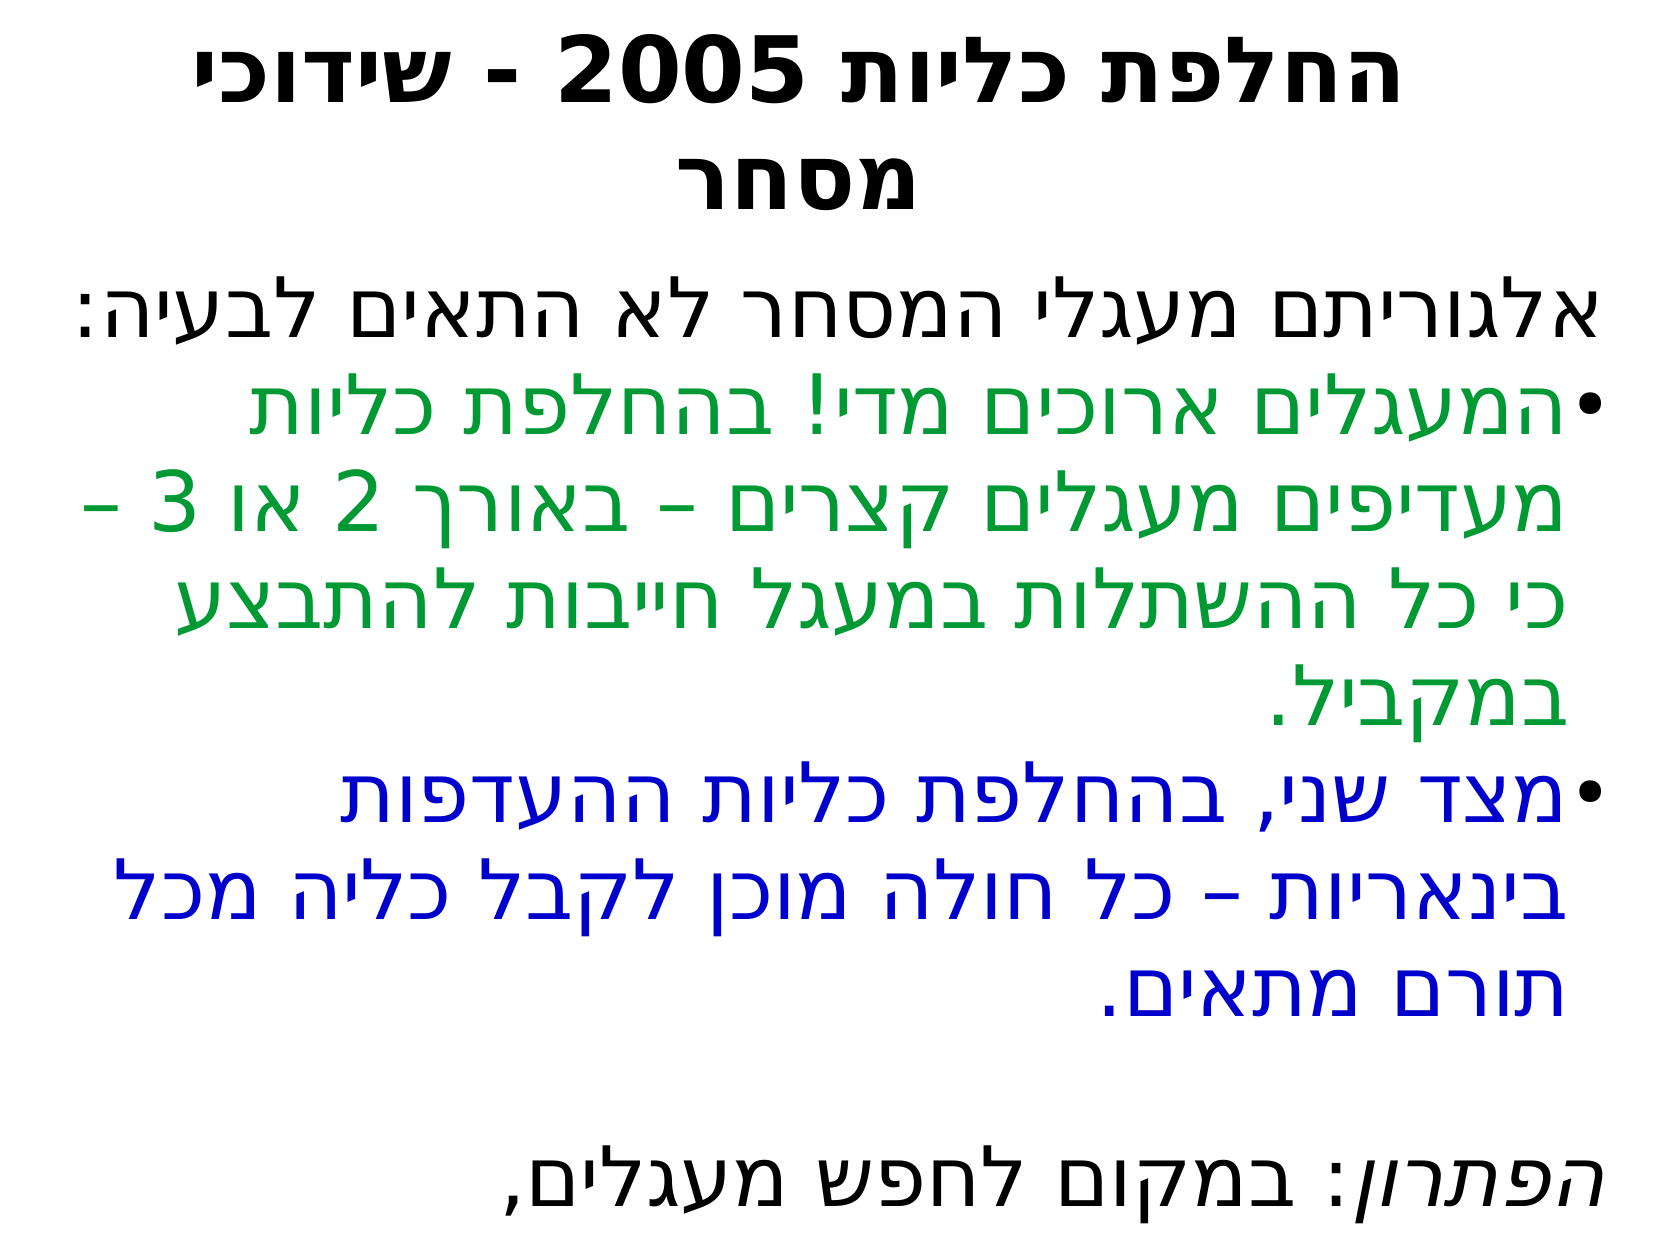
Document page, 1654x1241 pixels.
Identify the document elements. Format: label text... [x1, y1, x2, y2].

title החלפת כליות 2005 - שידוכי מסחר [82, 41, 1516, 207]
text_box אלגוריתם מעגלי המסחר לא התאים לבעיה: המעגלים ארוכים מדי! בהחלפת כליות מעדיפים מעגלים קצרים – באורך 2 או 3 – כי כל ההשתלות במעגל חייבות להתבצע במקביל. מצד שני, בהחלפת כליות ההעדפות בינאריות – כל חולה מוכן לקבל כליה מכל תורם מתאים. הפתרון: במקום לחפש מעגלים, נחפש שידוכים. [30, 252, 1621, 1186]
